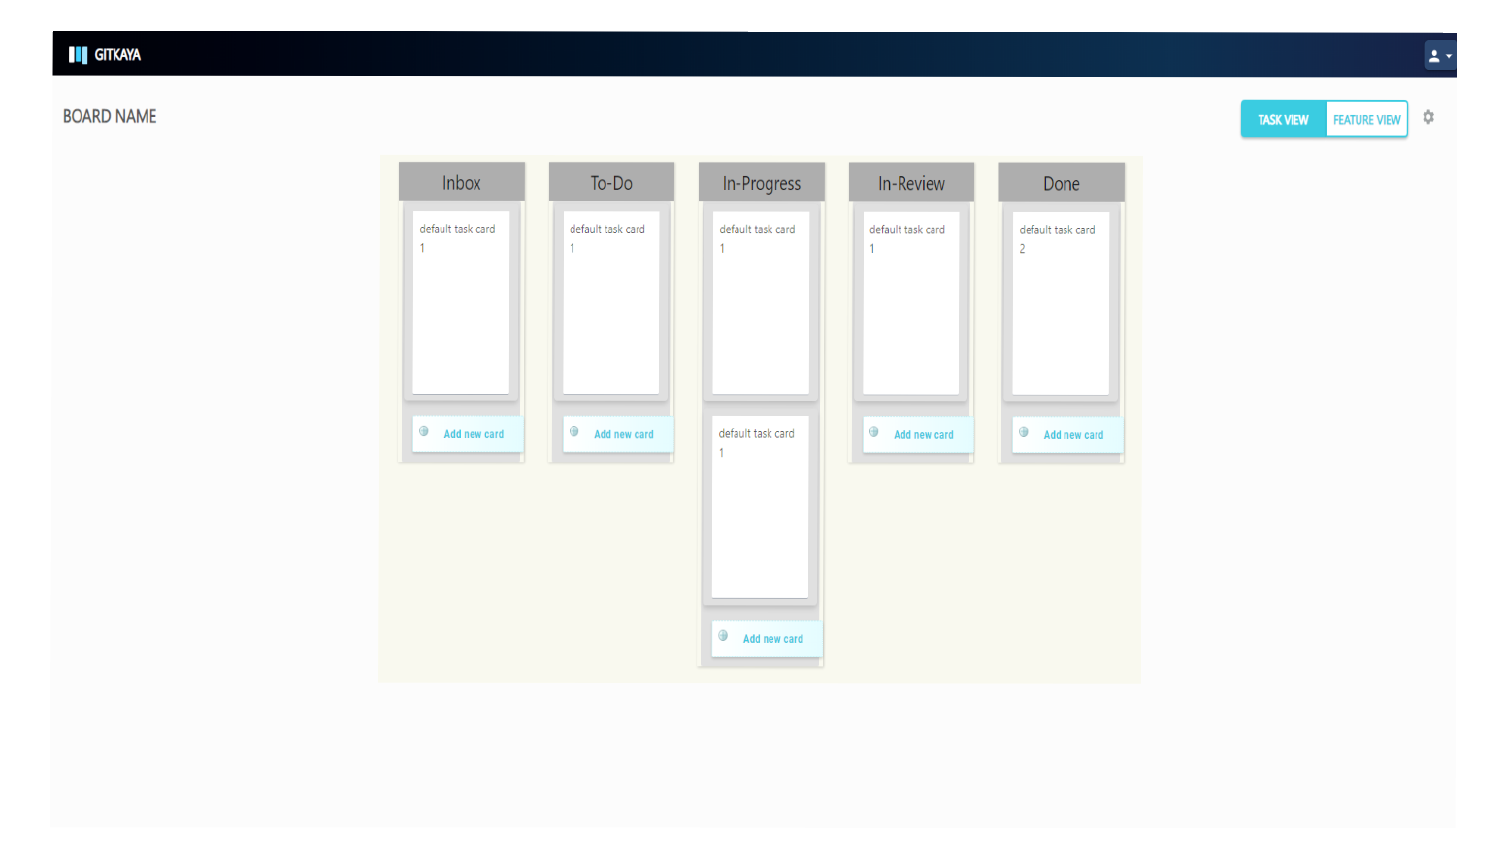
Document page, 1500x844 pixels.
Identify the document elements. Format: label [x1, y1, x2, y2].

picture [49, 30, 1457, 828]
